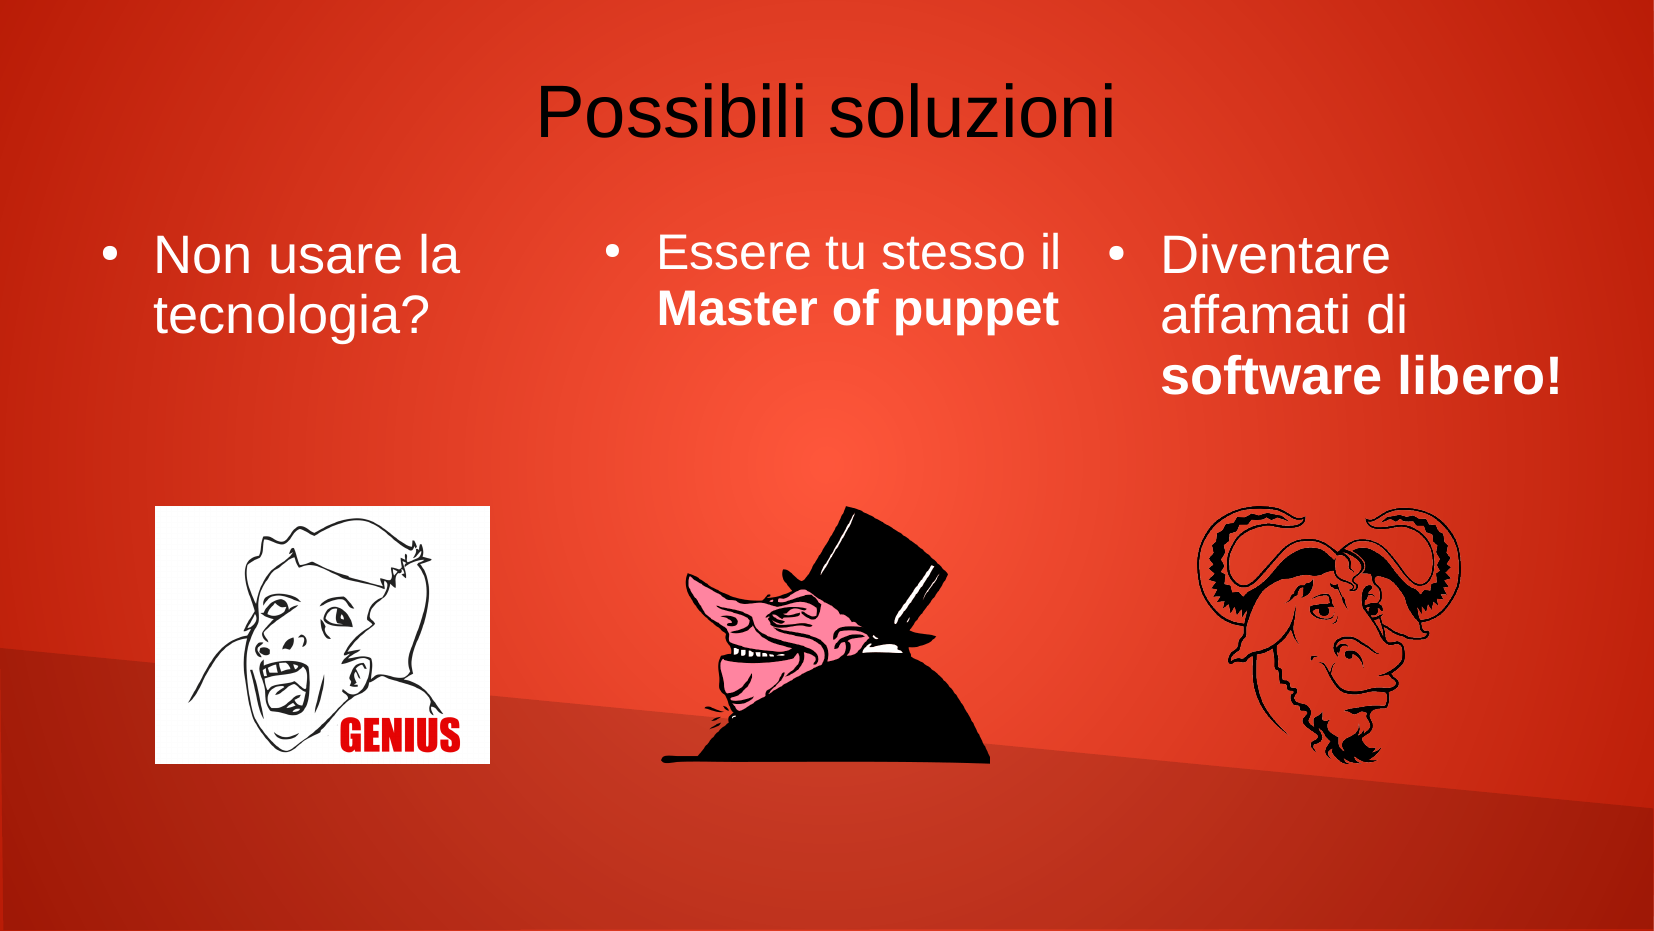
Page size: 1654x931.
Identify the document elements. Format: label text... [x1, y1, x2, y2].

list Essere tu stesso il Master of puppet [585, 224, 1066, 482]
title Possibili soluzioni [82, 35, 1571, 189]
list Non usare la tecnologia? [82, 224, 562, 482]
picture [1197, 506, 1461, 764]
picture [661, 506, 990, 764]
picture [155, 506, 490, 764]
list Diventare affamati di software libero! [1089, 224, 1569, 482]
